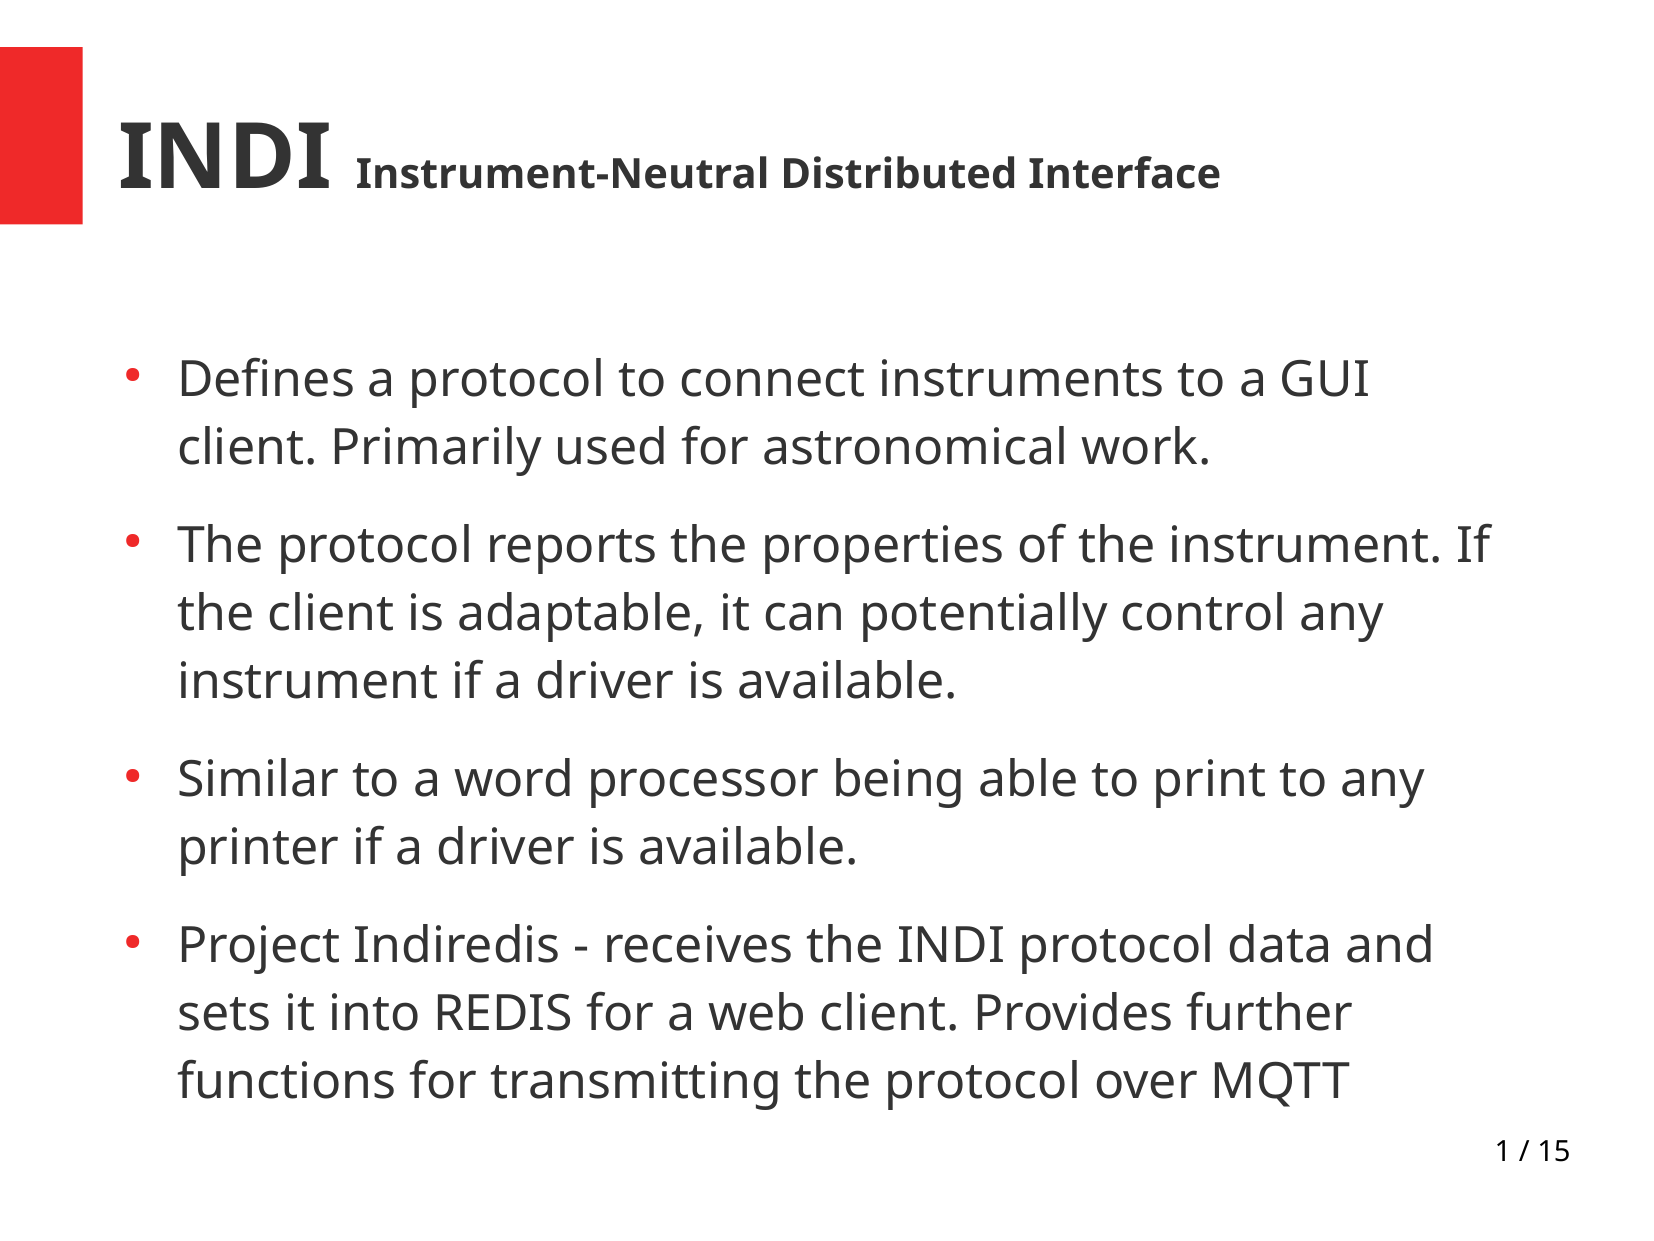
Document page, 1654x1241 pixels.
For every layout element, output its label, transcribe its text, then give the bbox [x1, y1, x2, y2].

title INDI Instrument-Neutral Distributed Interface [118, 49, 1571, 257]
list Defines a protocol to connect instruments to a GUI client. Primarily used for astronomical work. The protocol reports the properties of the instrument. If the client is adaptable, it can potentially control any instrument if a driver is available. Similar to a word processor being able to print to any printer if a driver is available. Project Indiredis - receives the INDI protocol data and sets it into REDIS for a web client. Provides further functions for transmitting the protocol over MQTT [106, 342, 1524, 945]
